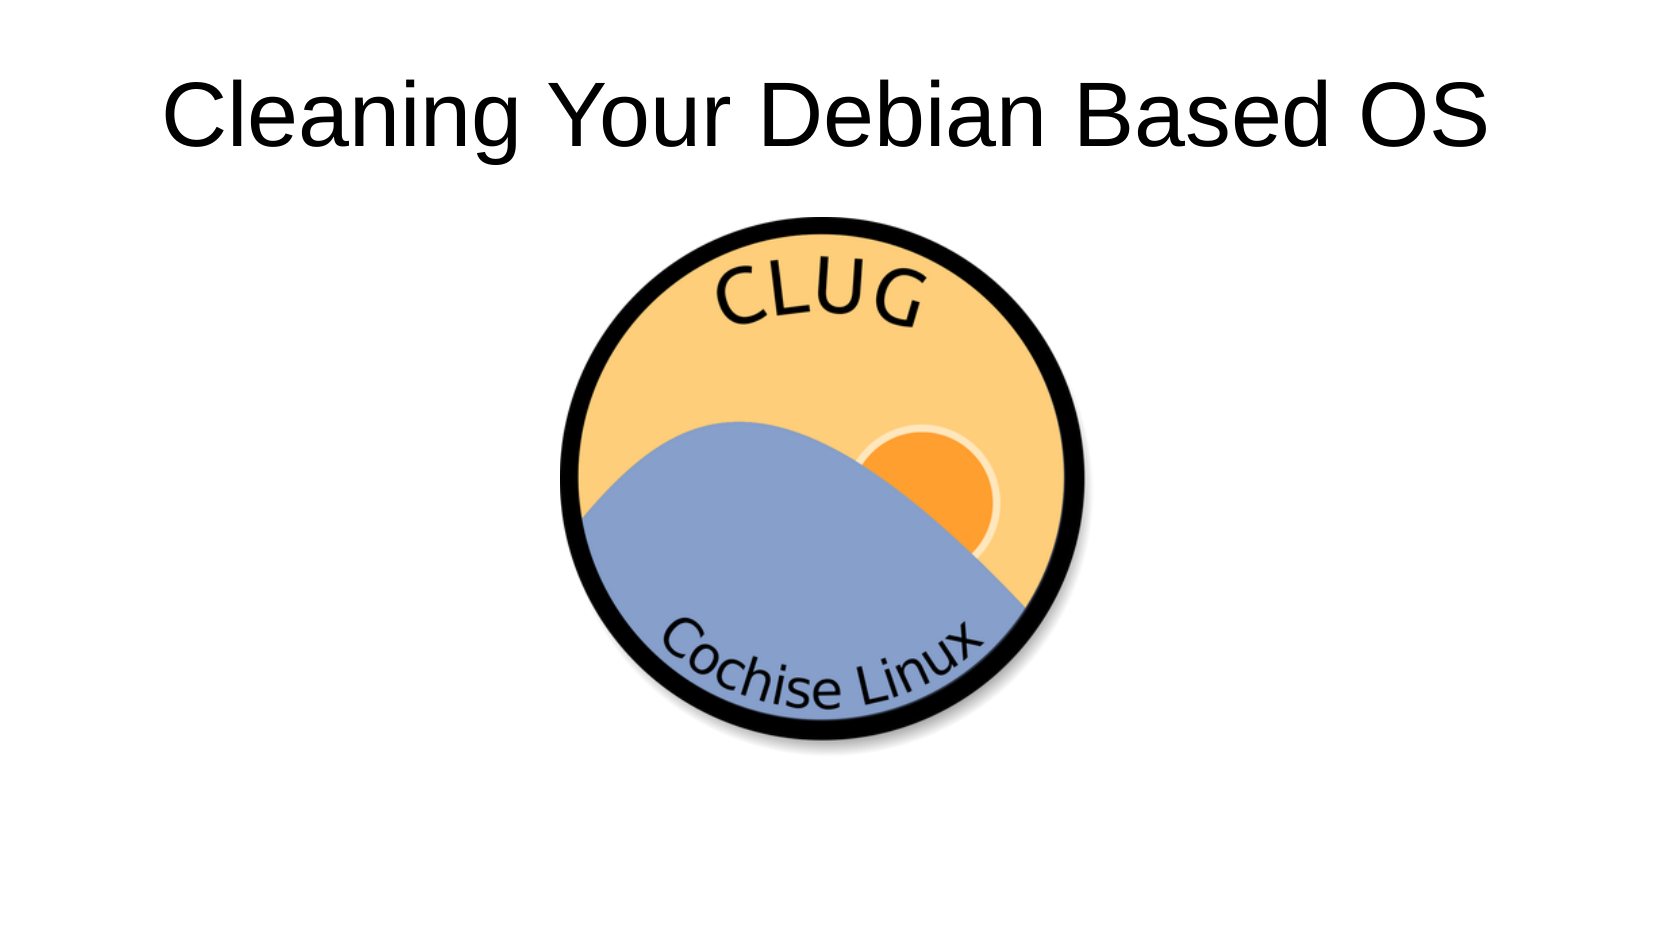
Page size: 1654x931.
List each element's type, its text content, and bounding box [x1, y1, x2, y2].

title Cleaning Your Debian Based OS [82, 37, 1571, 193]
picture [560, 217, 1094, 758]
